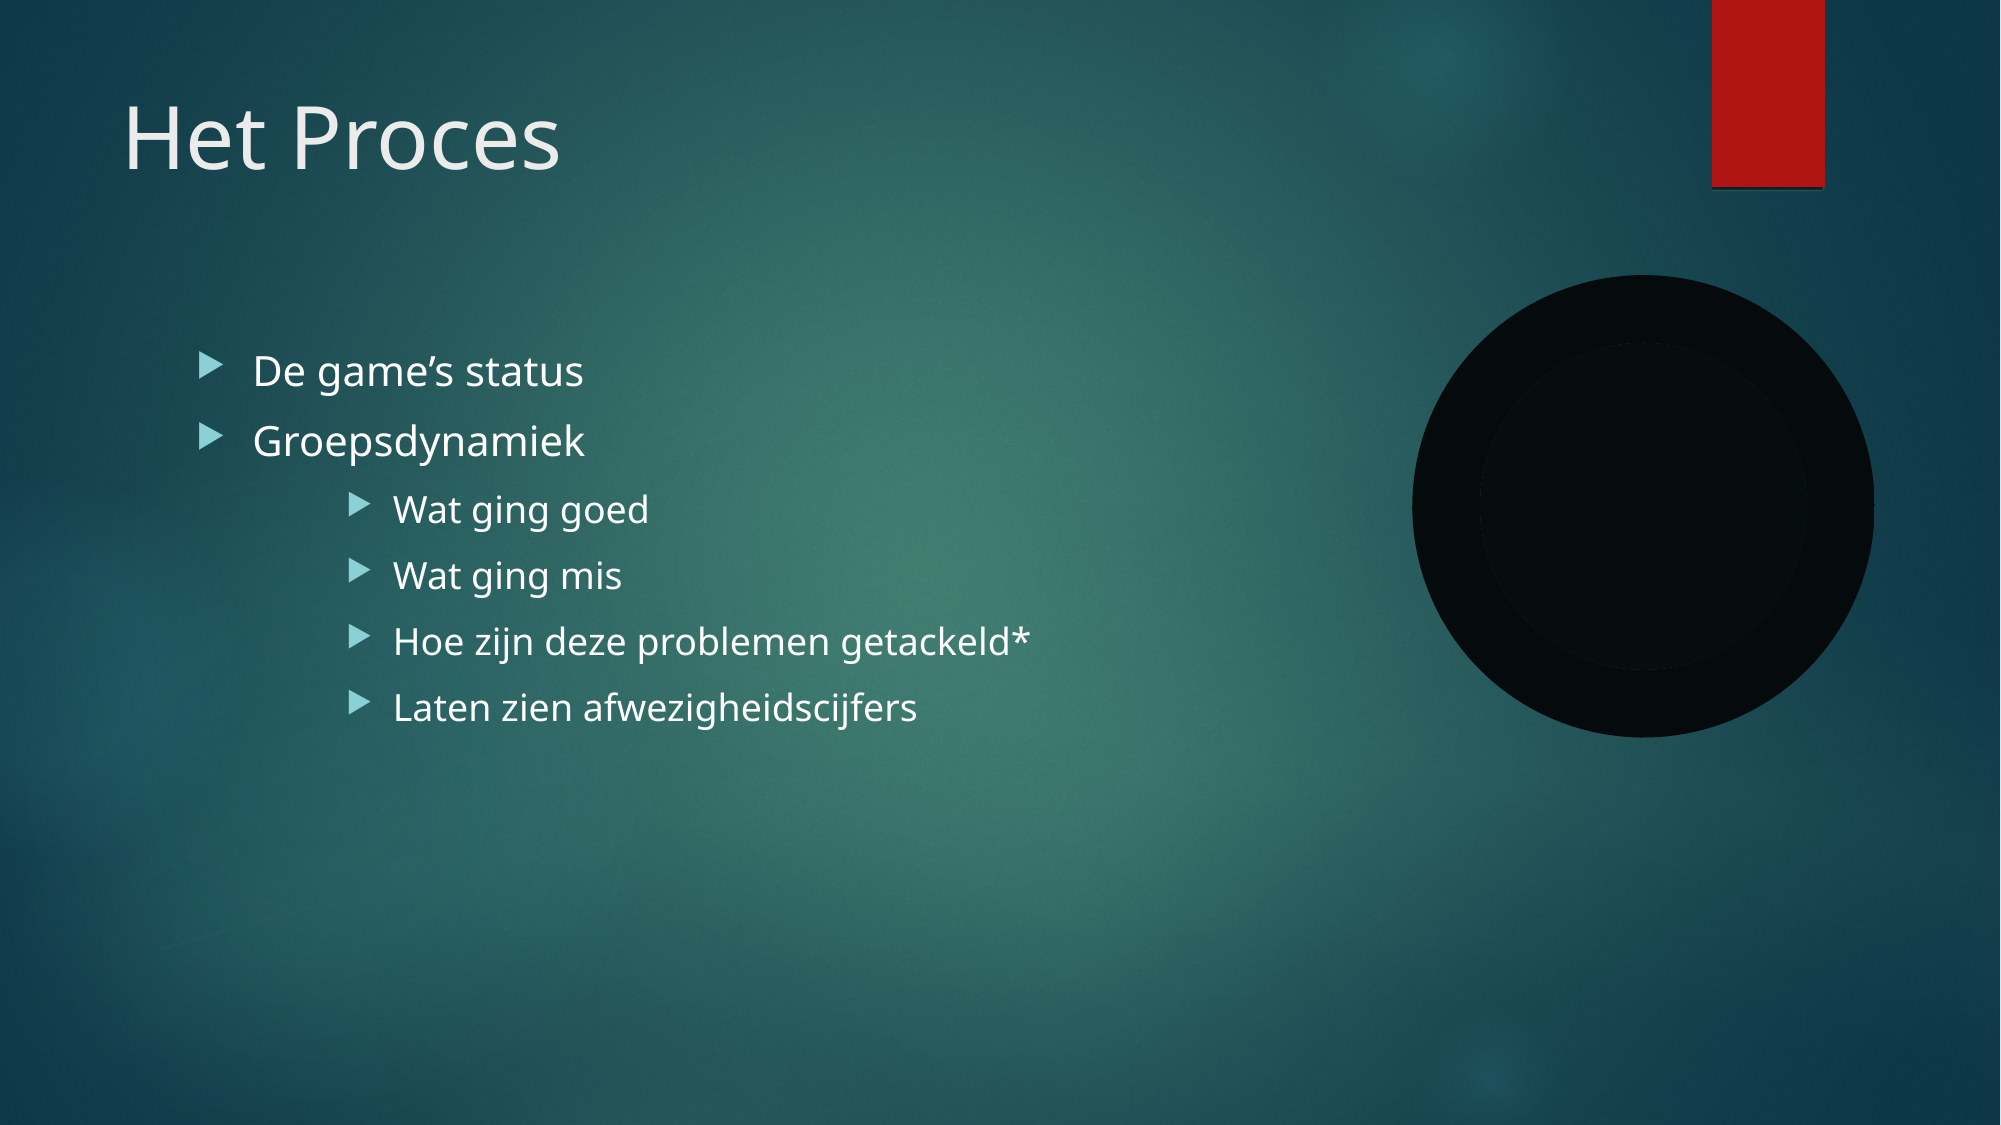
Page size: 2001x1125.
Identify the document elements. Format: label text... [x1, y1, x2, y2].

list De game’s status Groepsdynamiek Wat ging goed Wat ging mis Hoe zijn deze problemen getackeld* Laten zien afwezigheidscijfers [181, 336, 1649, 1026]
title Het Proces [106, 74, 1649, 305]
